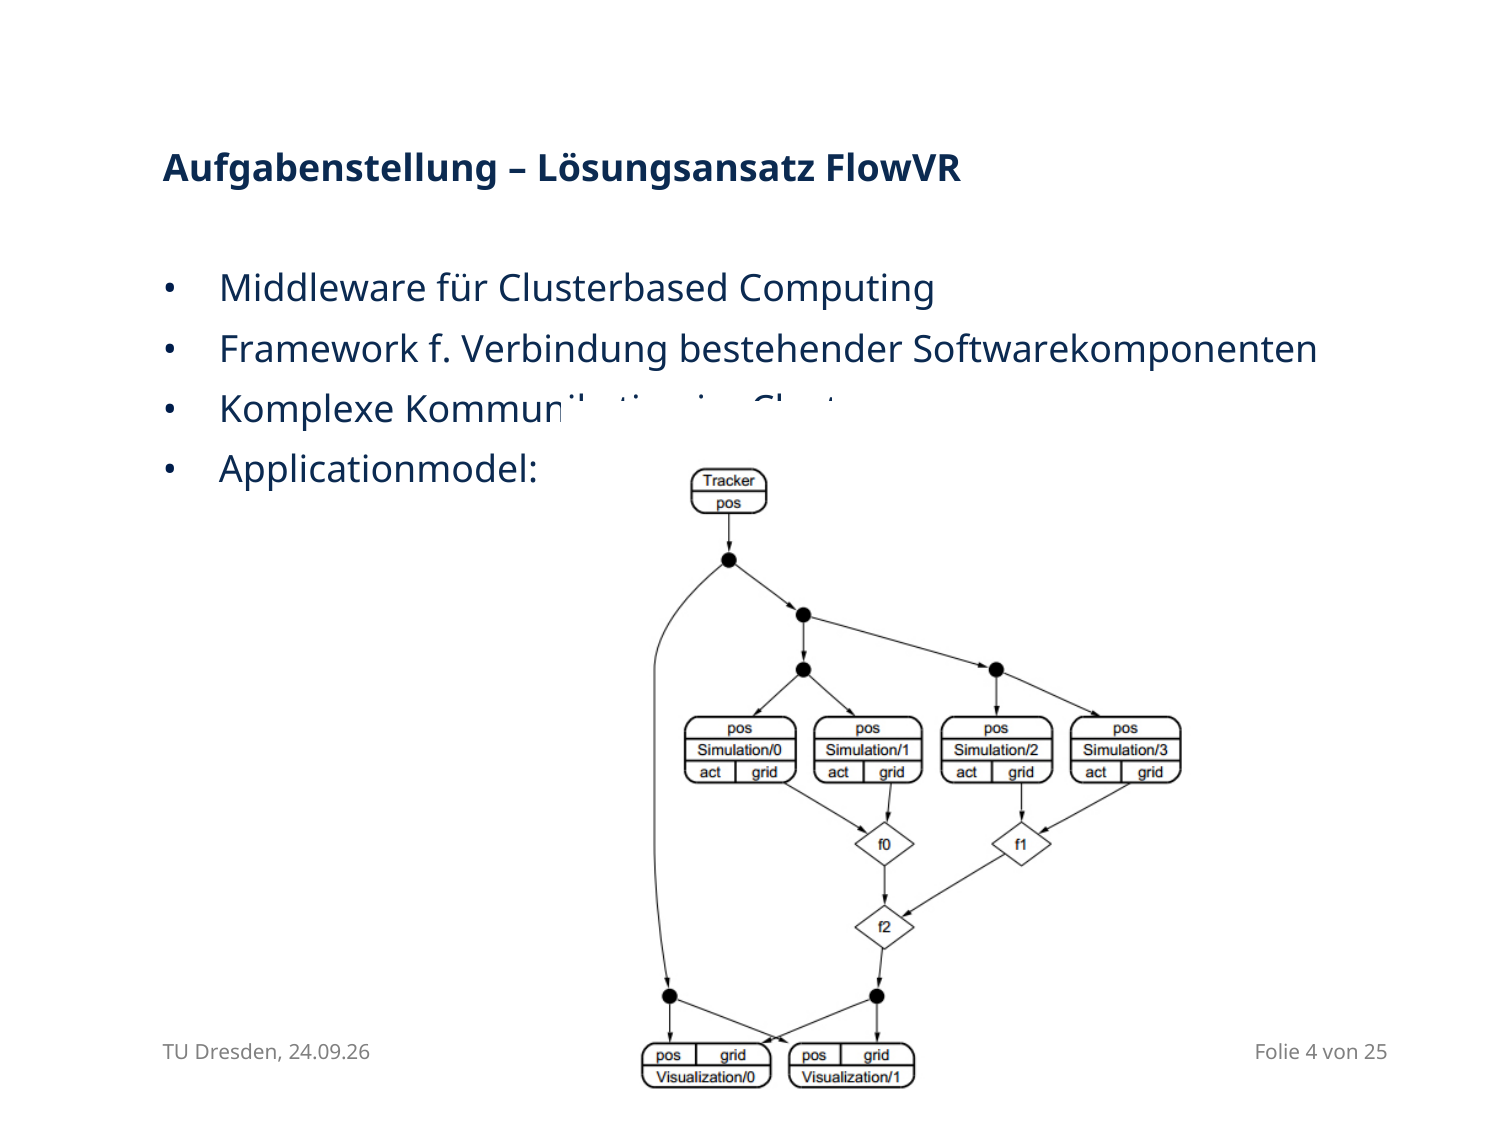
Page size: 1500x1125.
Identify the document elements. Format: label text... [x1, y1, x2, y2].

picture [561, 401, 1241, 1123]
list Aufgabenstellung – Lösungsansatz FlowVR Middleware für Clusterbased Computing Framework f. Verbindung bestehender Softwarekomponenten Komplexe Kommunikation im Cluster Applicationmodel: [162, 133, 1418, 709]
